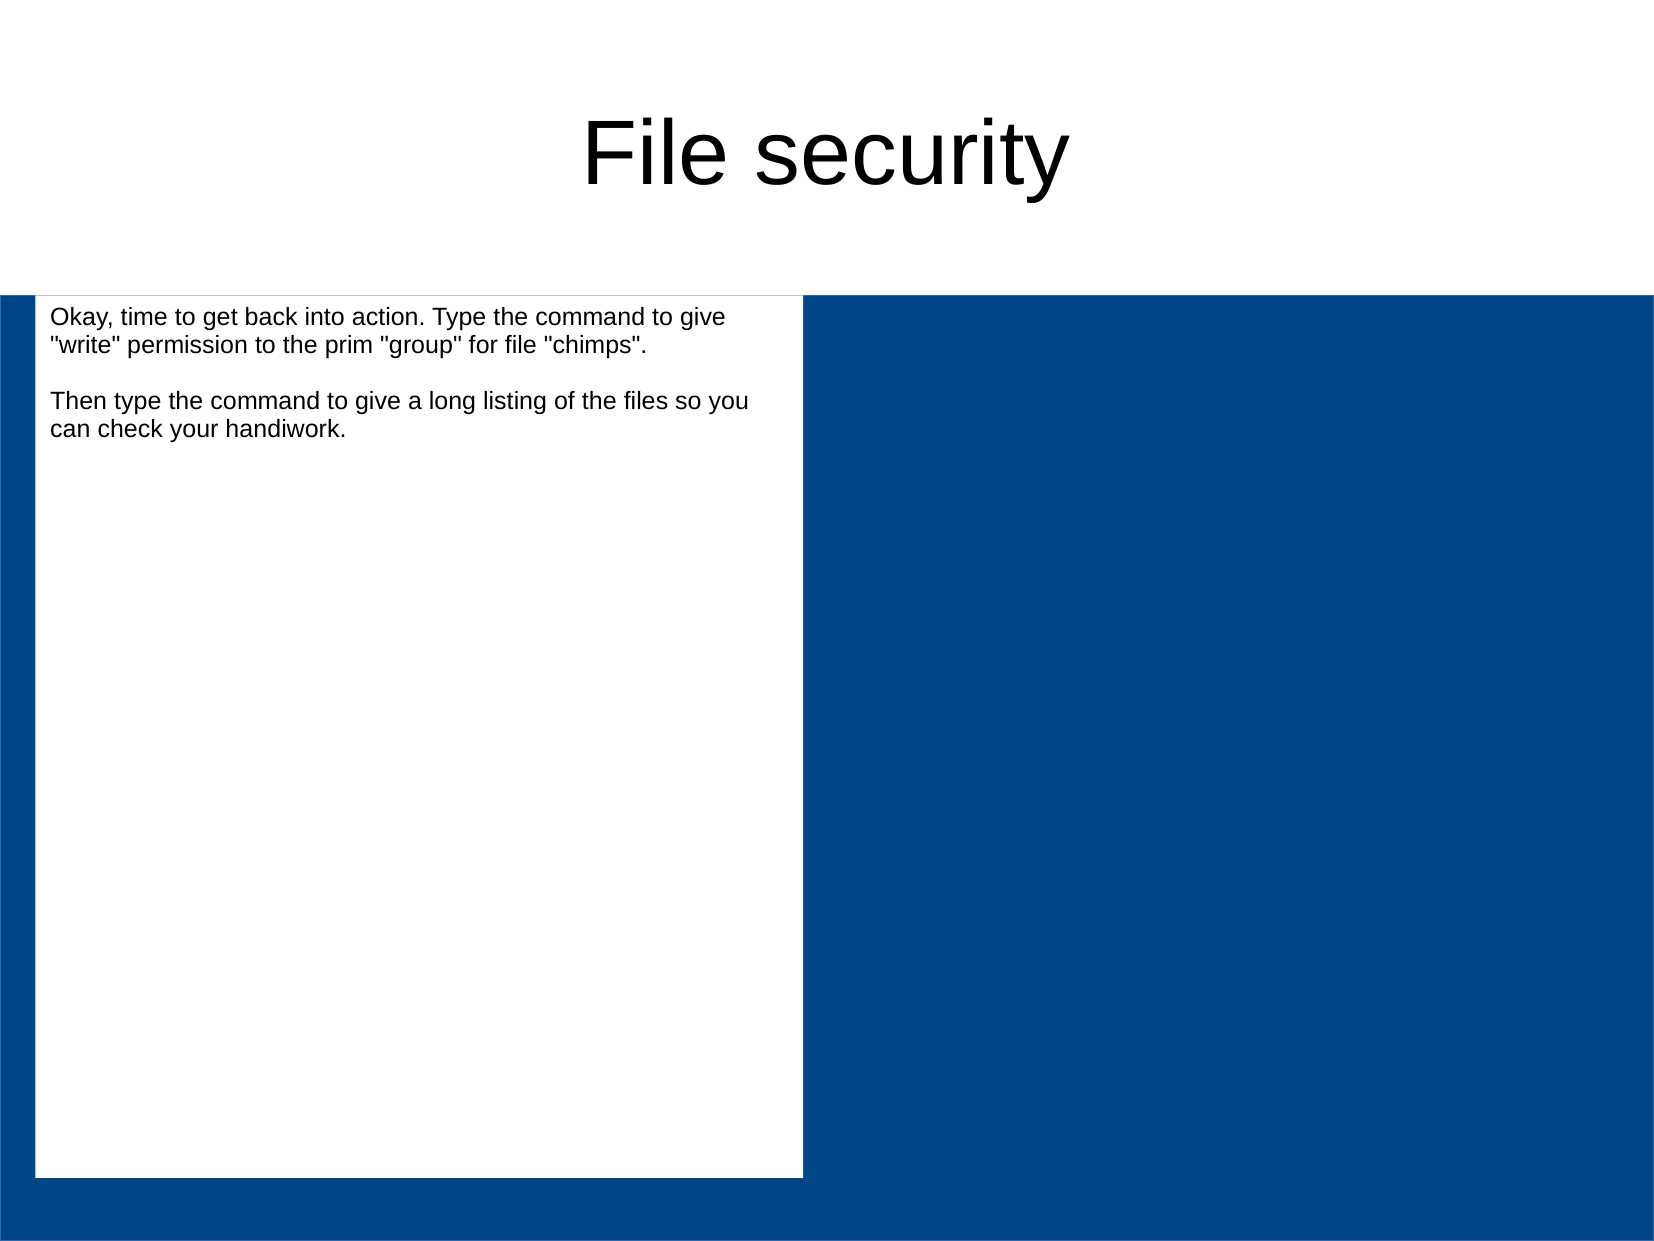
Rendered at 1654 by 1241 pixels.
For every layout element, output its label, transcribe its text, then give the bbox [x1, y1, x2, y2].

text_box [0, 295, 1654, 1241]
text_box Okay, time to get back into action. Type the command to give "write" permission to the prim "group" for file "chimps". Then type the command to give a long listing of the files so you can check your handiwork. [35, 295, 804, 1178]
title File security [82, 49, 1571, 257]
